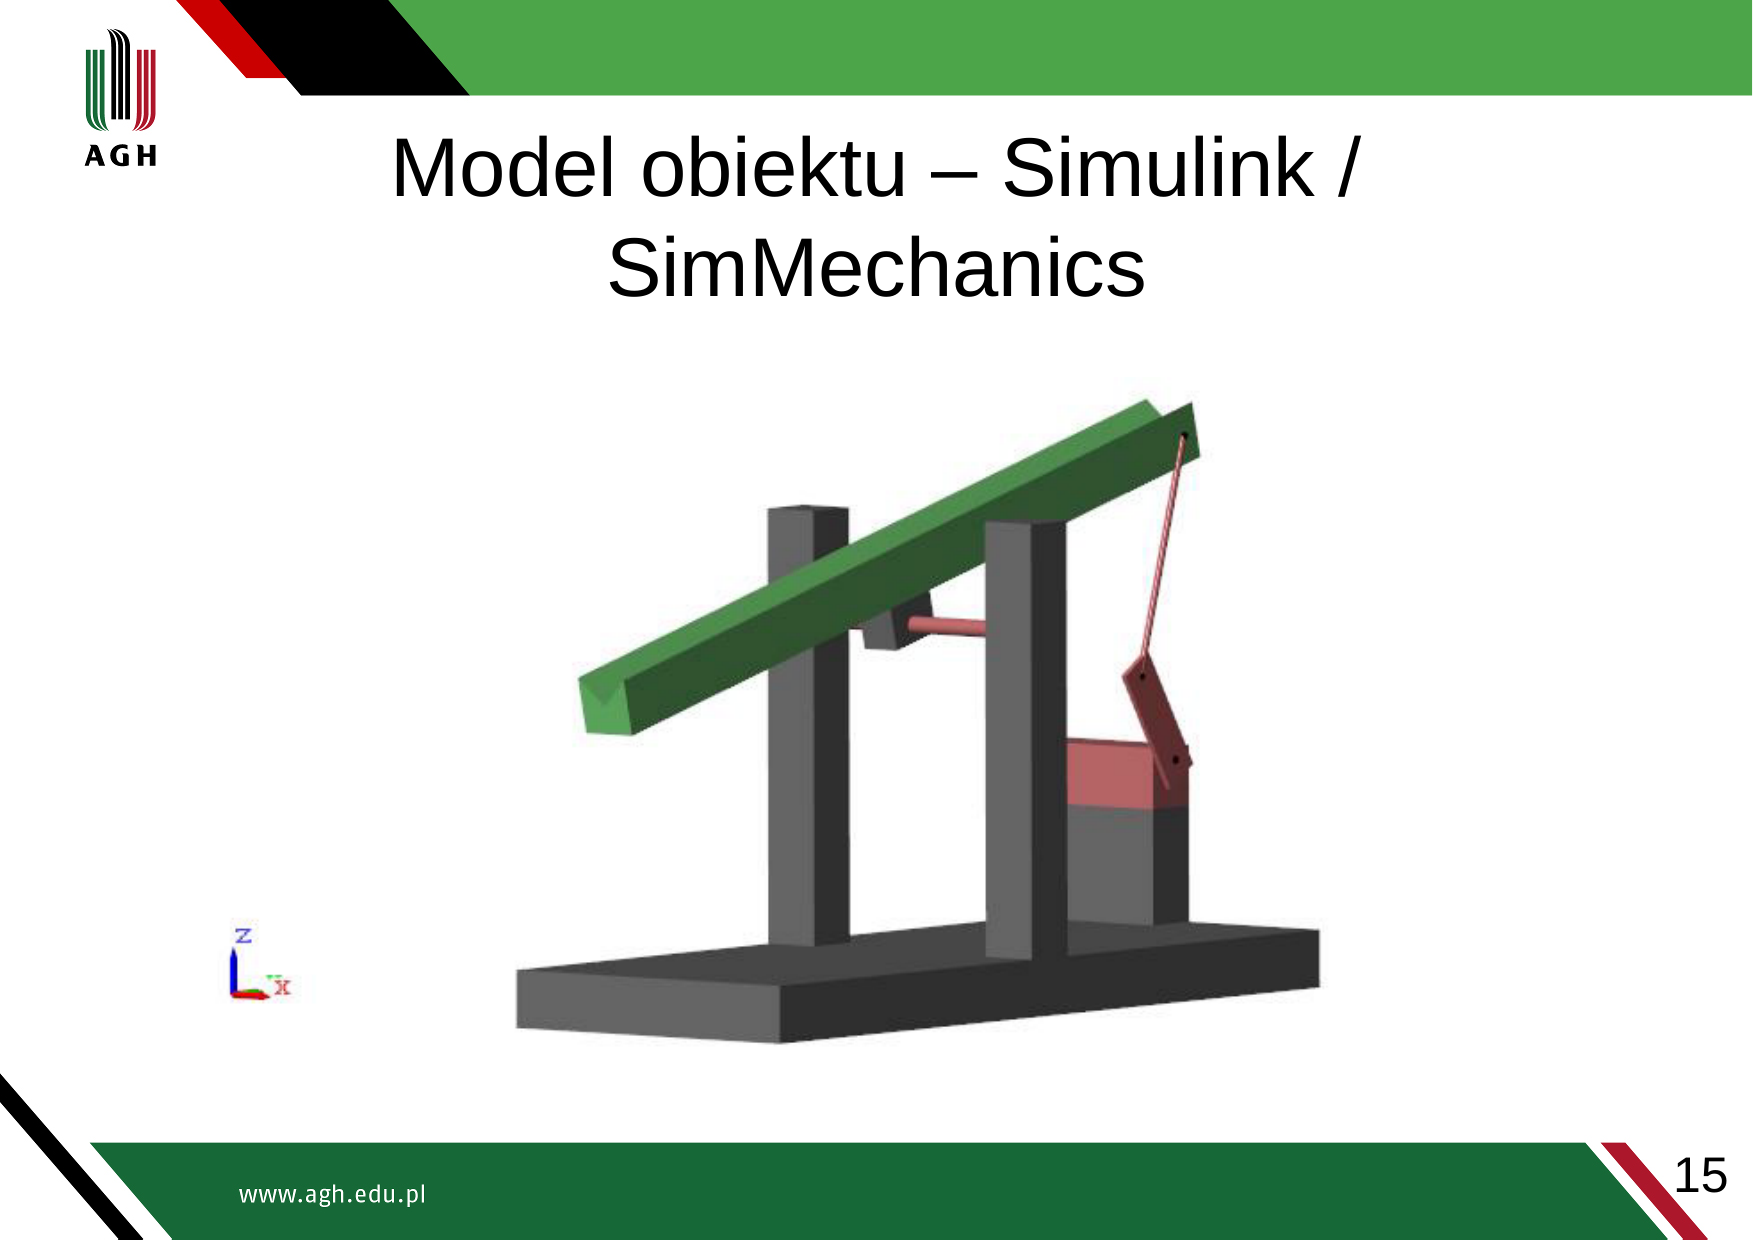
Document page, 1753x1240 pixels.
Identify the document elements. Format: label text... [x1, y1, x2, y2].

title Model obiektu – Simulink / SimMechanics [131, 105, 1622, 323]
picture [0, 0, 1753, 1240]
text_box [144, 376, 1609, 1085]
